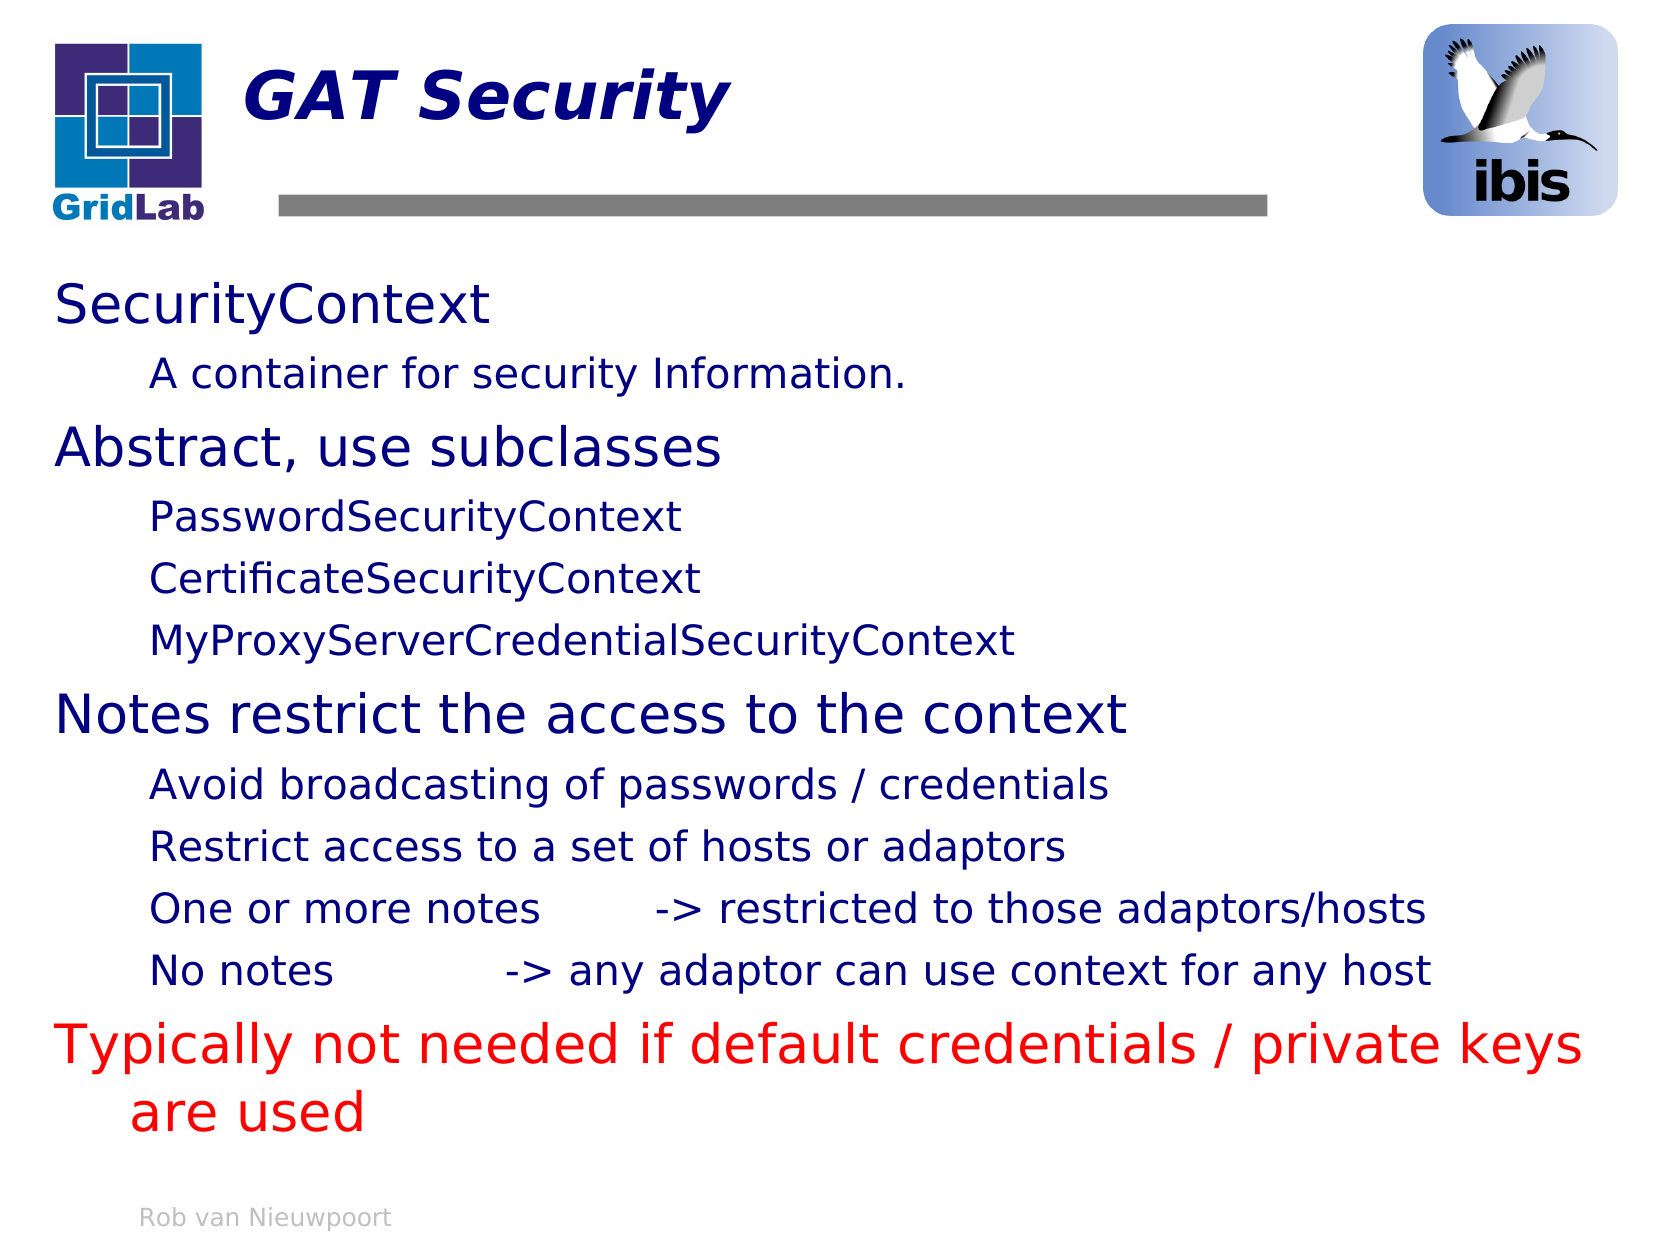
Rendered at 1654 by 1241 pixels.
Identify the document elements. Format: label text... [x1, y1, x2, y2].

title GAT Security [243, 0, 1280, 187]
list SecurityContext A container for security Information. Abstract, use subclasses PasswordSecurityContext CertificateSecurityContext MyProxyServerCredentialSecurityContext Notes restrict the access to the context Avoid broadcasting of passwords / credentials Restrict access to a set of hosts or adaptors One or more notes -> restricted to those adaptors/hosts No notes -> any adaptor can use context for any host Typically not needed if default credentials / private keys are used [55, 268, 1599, 1140]
picture [1423, 24, 1618, 216]
picture [45, 34, 211, 230]
